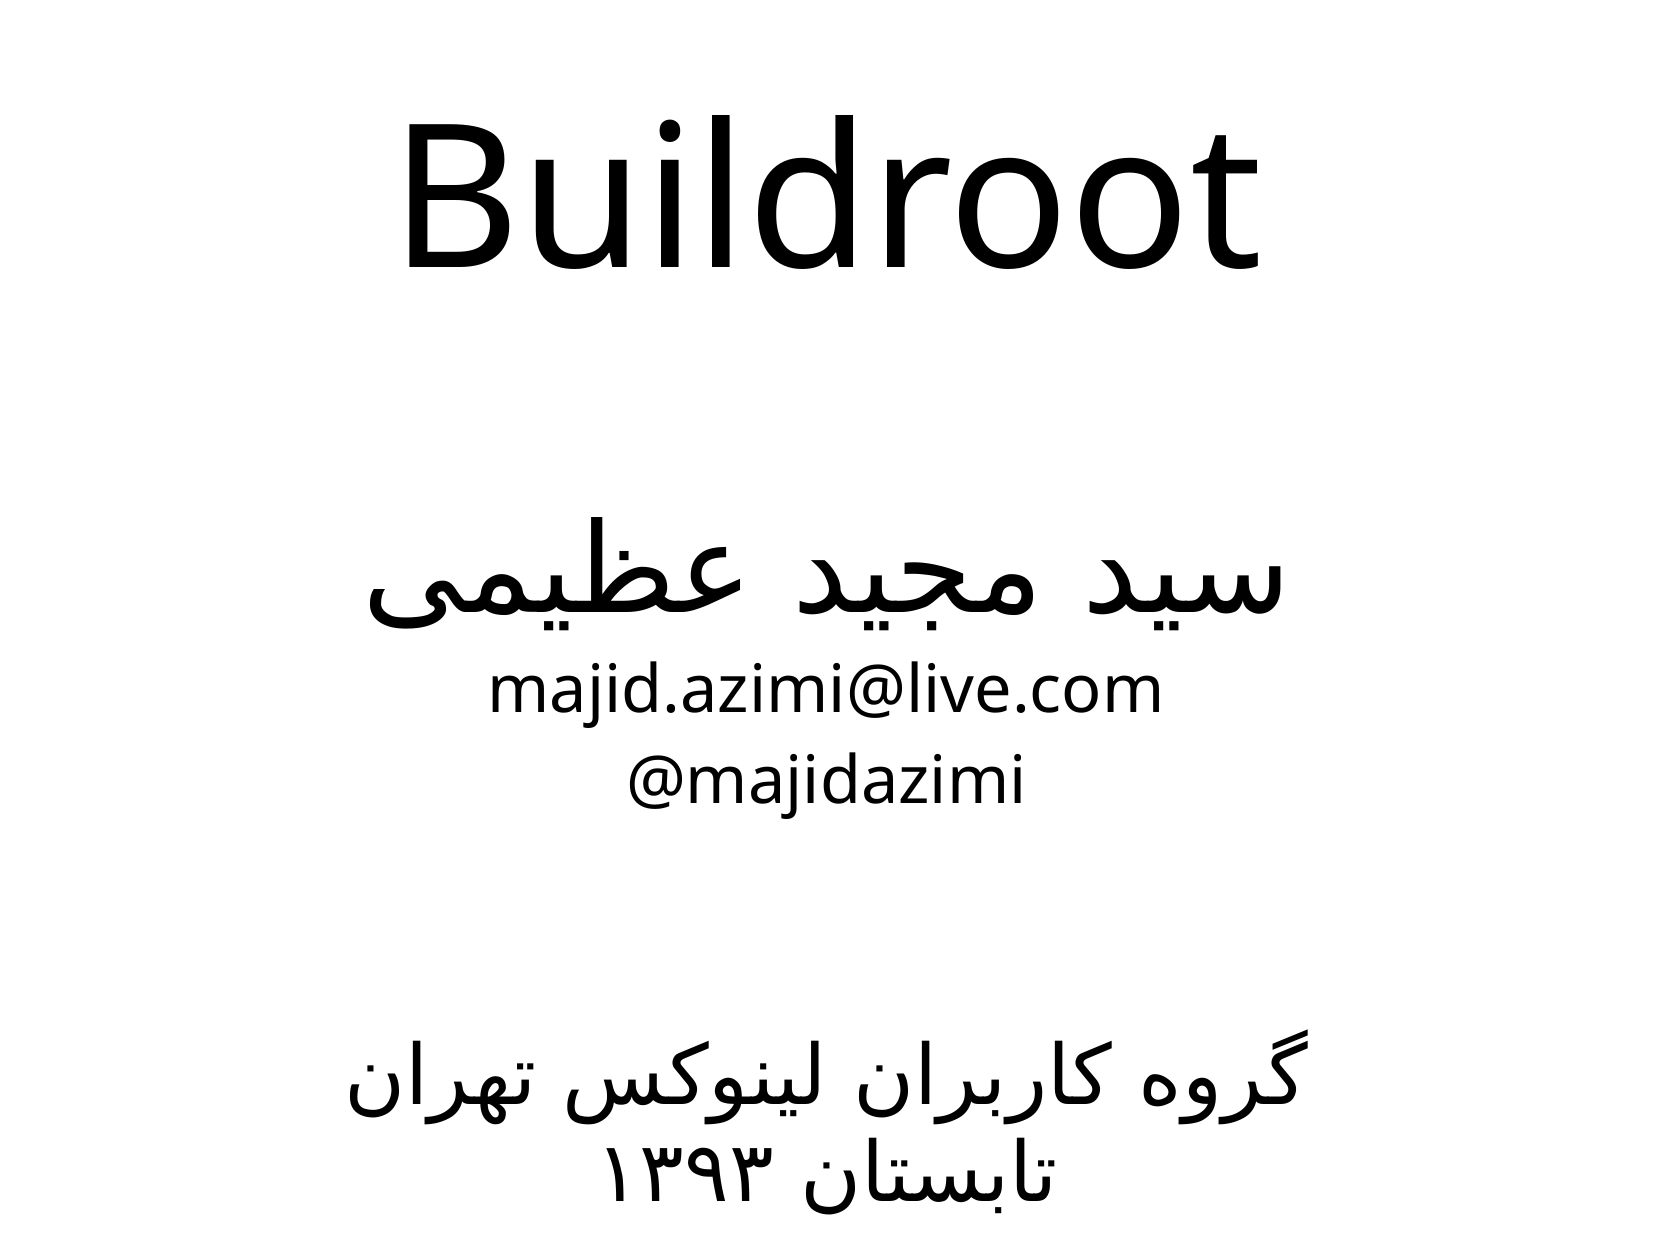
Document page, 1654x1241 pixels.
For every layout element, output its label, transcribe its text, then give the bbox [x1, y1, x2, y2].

subtitle Buildroot سید مجید عظیمی majid.azimi@live.com @majidazimi گروه کاربران لینوکس تهران تابستان ۱۳۹۳ [82, 74, 1571, 1200]
